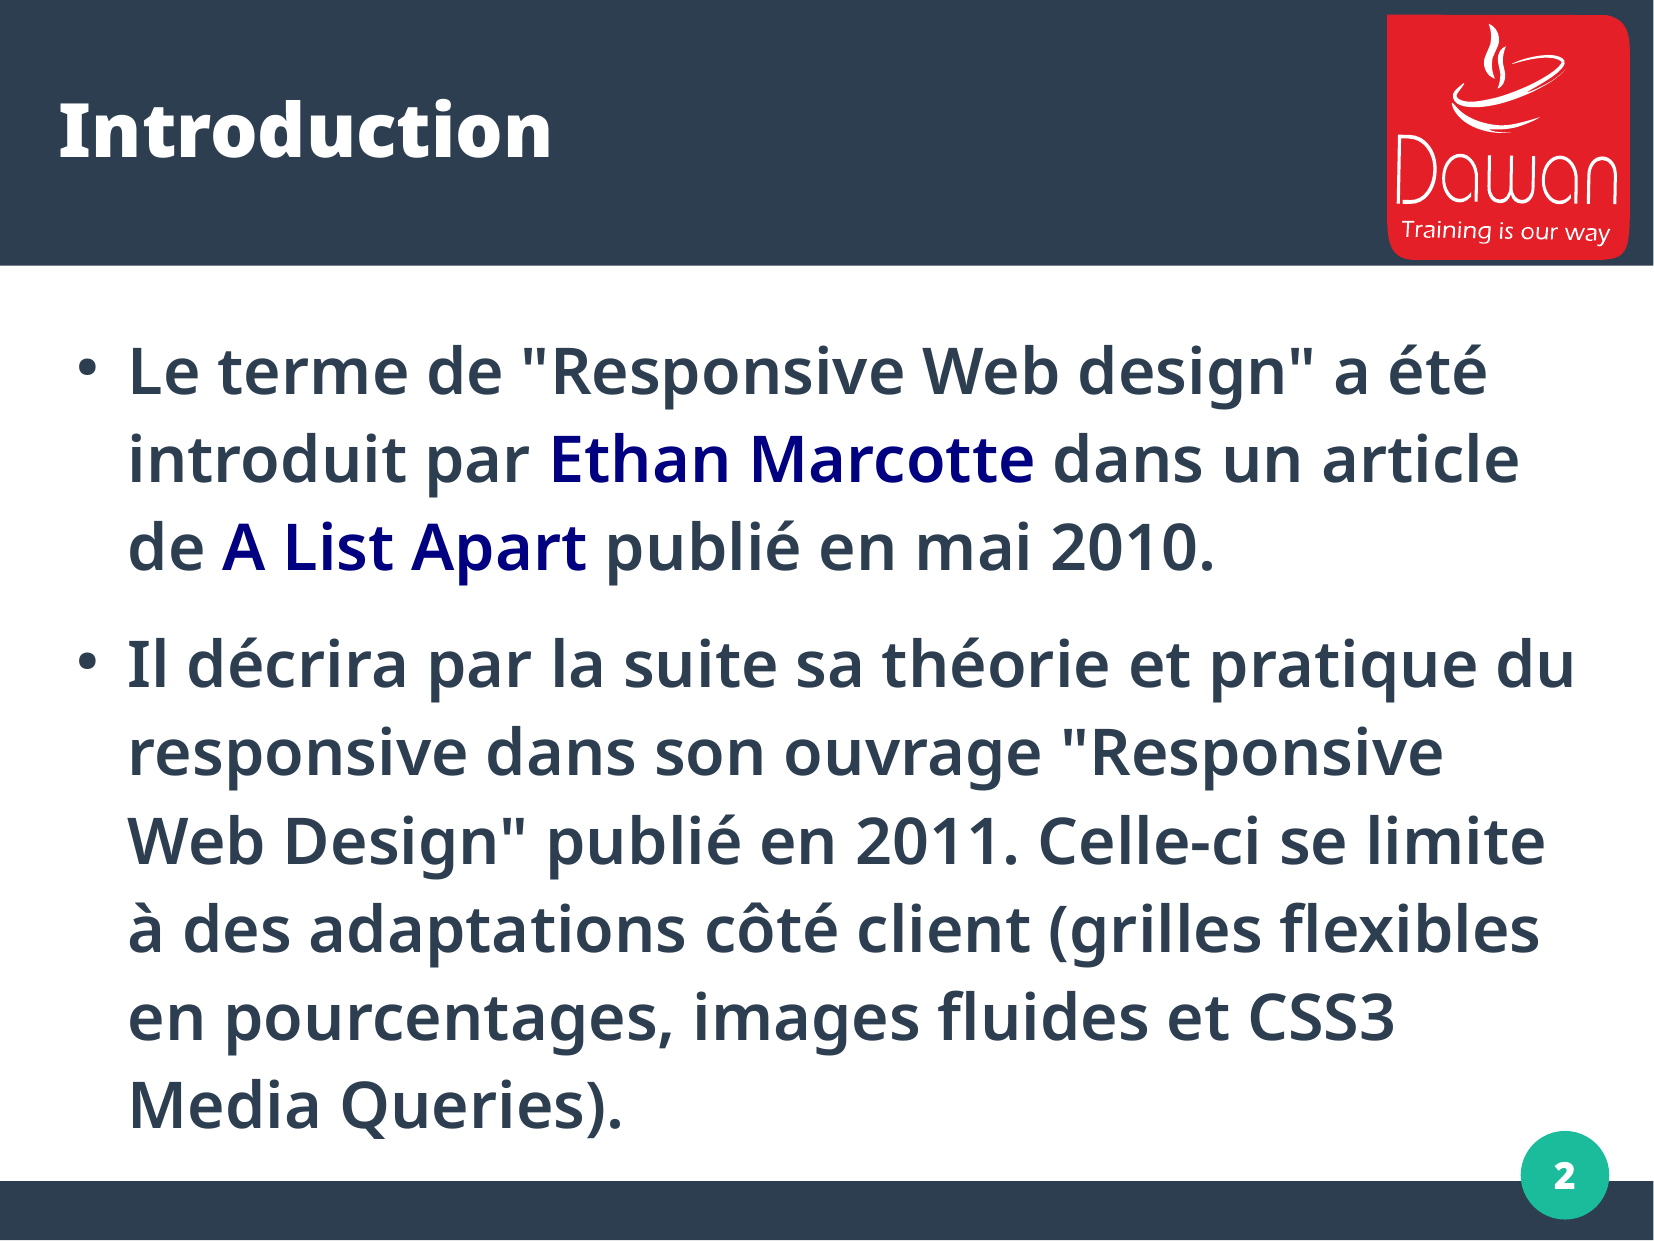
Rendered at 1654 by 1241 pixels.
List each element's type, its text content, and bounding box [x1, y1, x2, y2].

picture [1387, 14, 1630, 260]
list Le terme de "Responsive Web design" a été introduit par Ethan Marcotte dans un article de A List Apart publié en mai 2010. Il décrira par la suite sa théorie et pratique du responsive dans son ouvrage "Responsive Web Design" publié en 2011. Celle-ci se limite à des adaptations côté client (grilles flexibles en pourcentages, images fluides et CSS3 Media Queries). [59, 324, 1595, 1152]
title Introduction [59, 49, 1387, 207]
